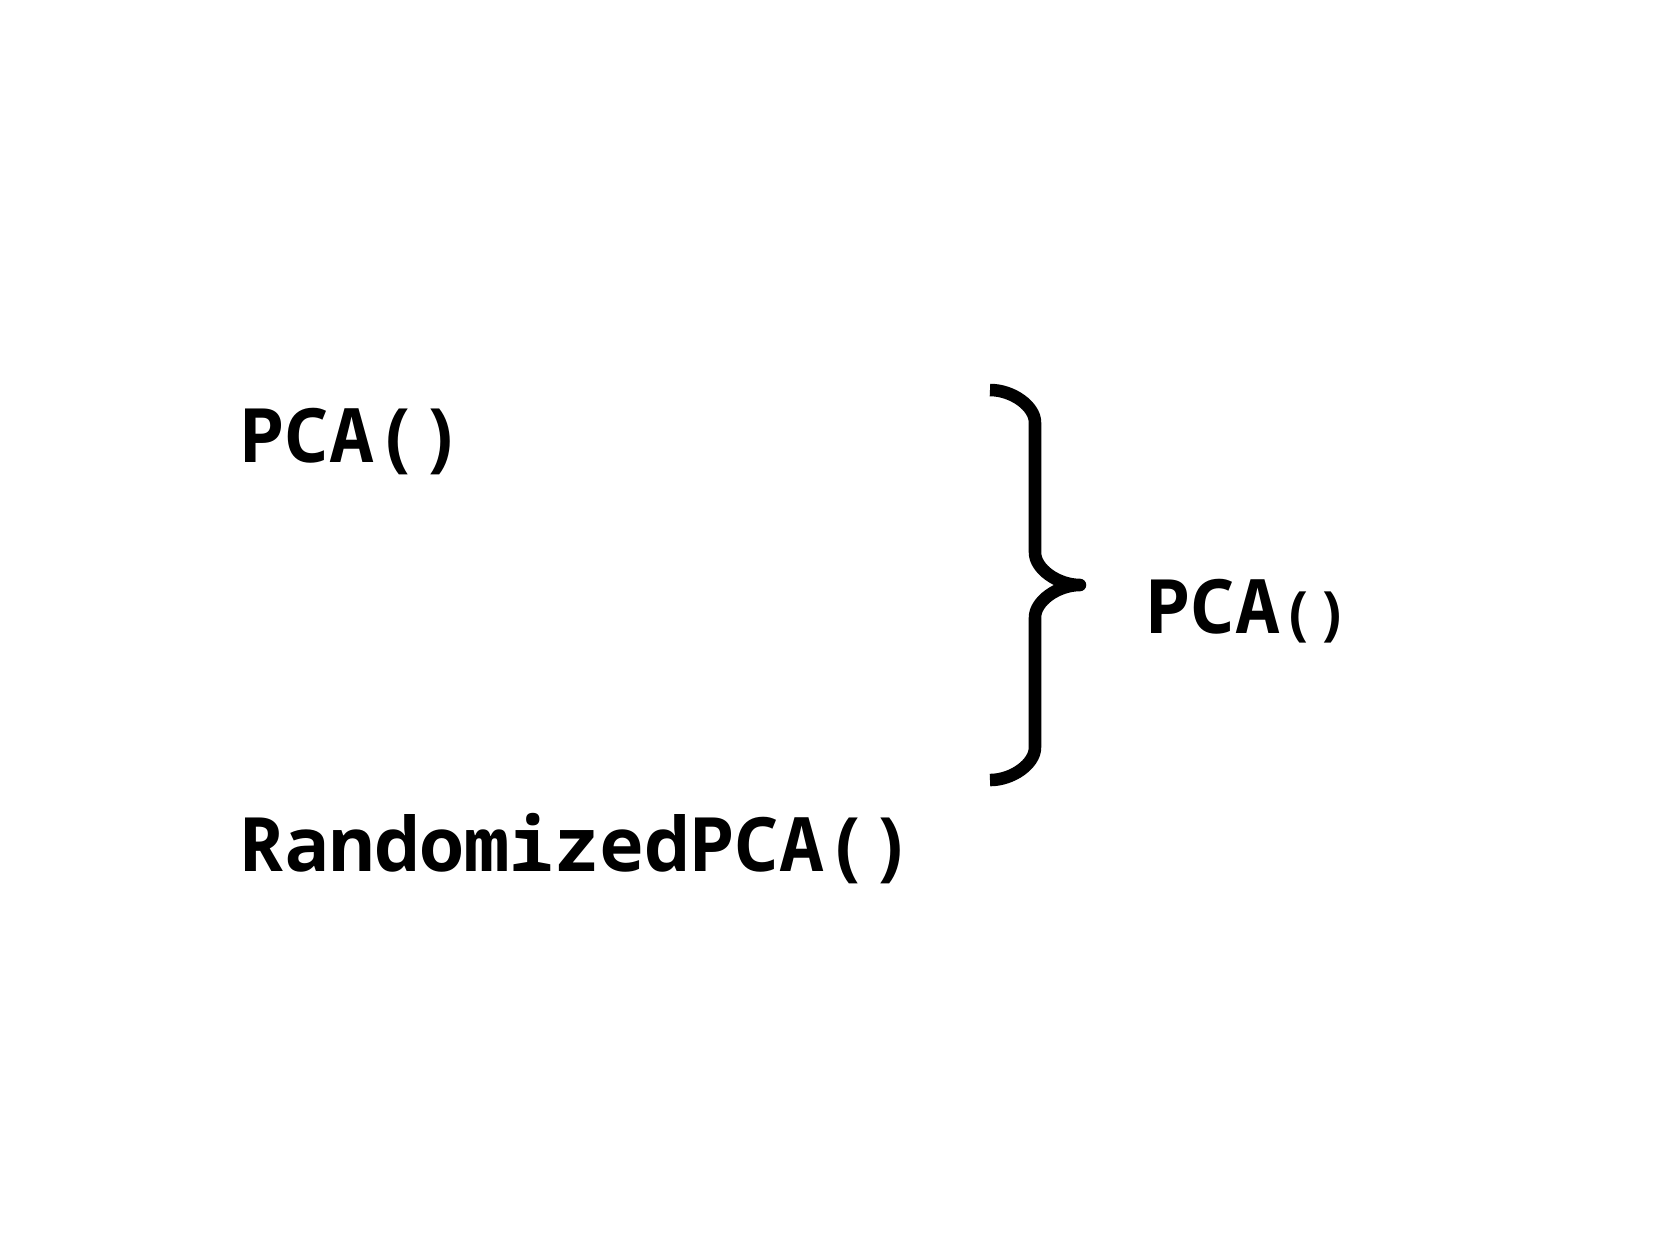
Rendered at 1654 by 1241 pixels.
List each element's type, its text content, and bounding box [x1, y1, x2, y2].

text_box PCA() [1130, 546, 1366, 647]
text_box PCA() RandomizedPCA() [225, 375, 930, 818]
